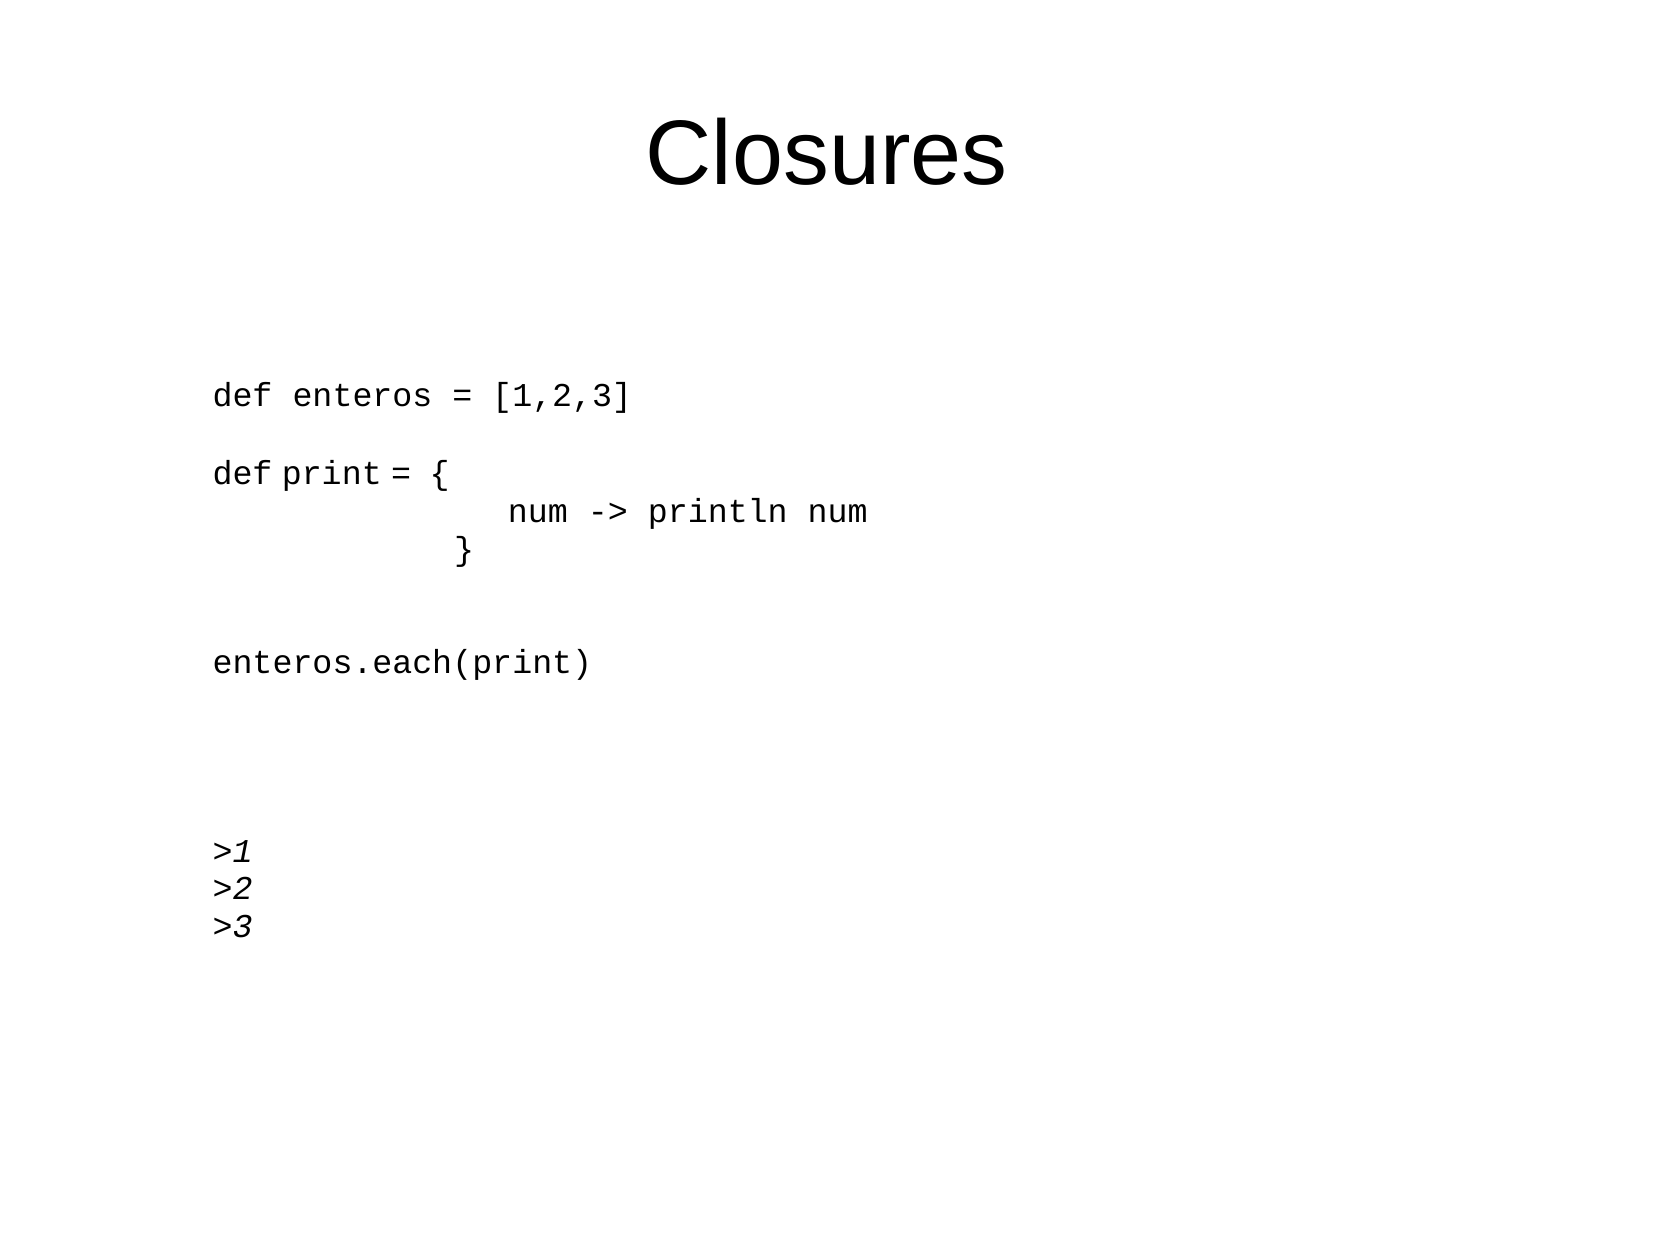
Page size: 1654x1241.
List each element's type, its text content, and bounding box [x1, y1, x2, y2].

subtitle def enteros = [1,2,3] def print = { num -> println num } enteros.each(print) >1 >2 >3 [212, 379, 1654, 1099]
title Closures [82, 49, 1571, 257]
